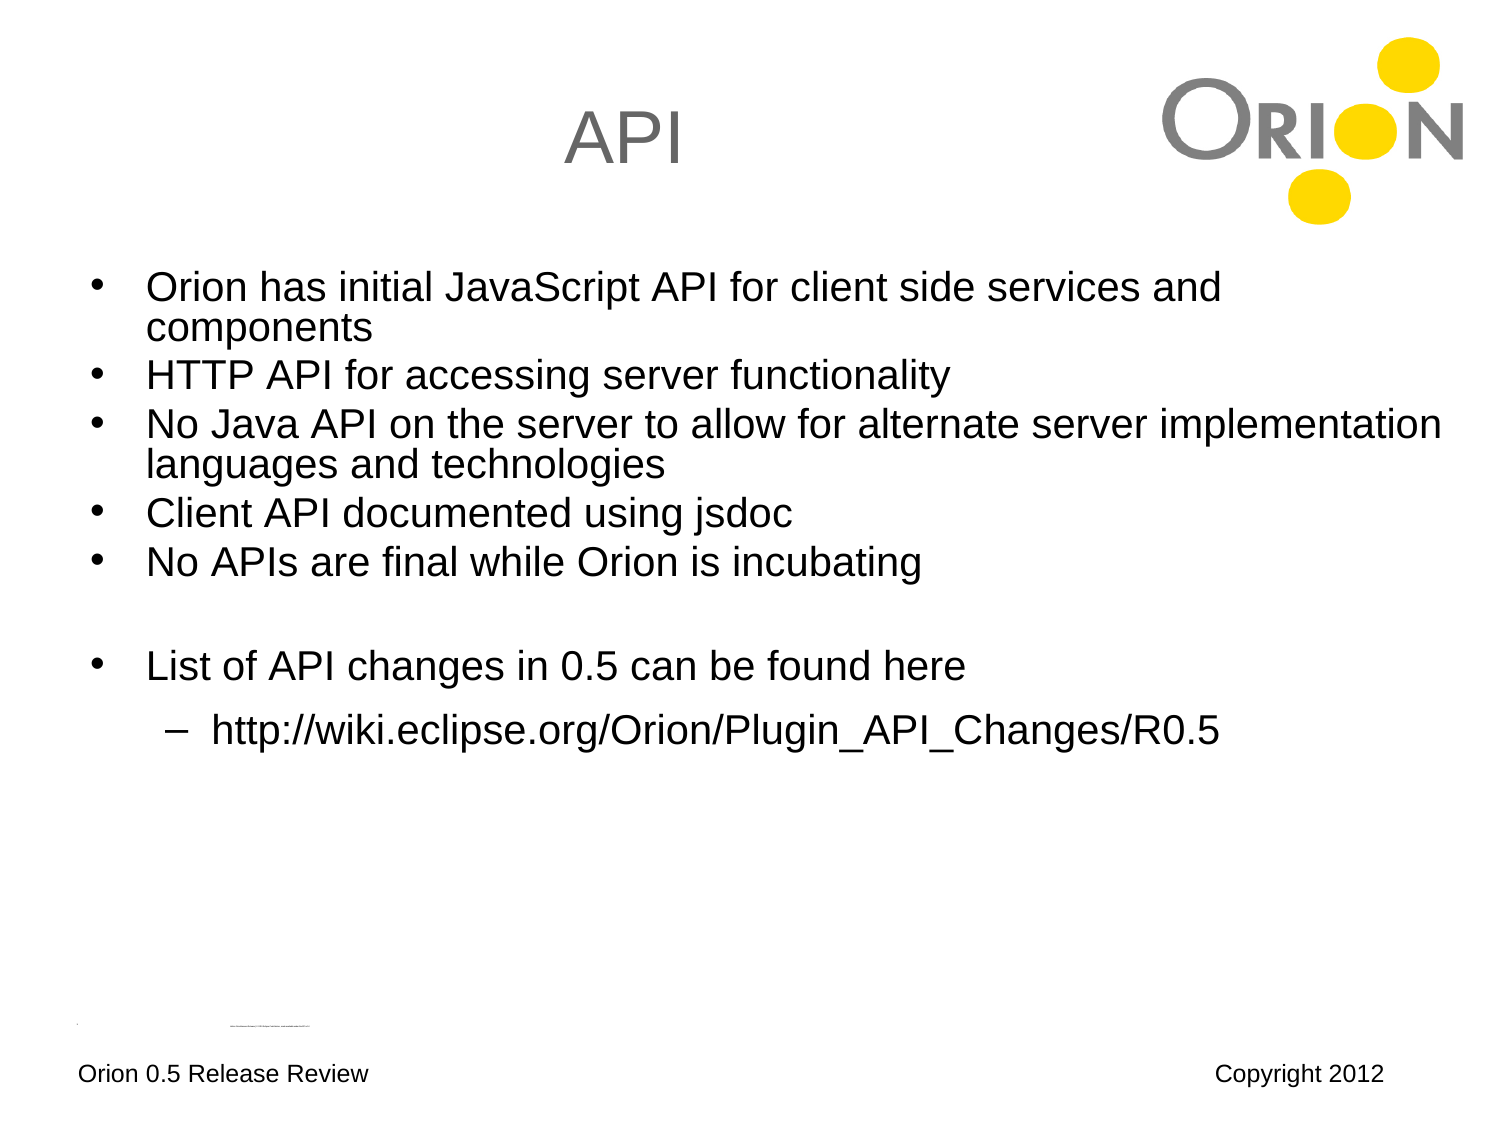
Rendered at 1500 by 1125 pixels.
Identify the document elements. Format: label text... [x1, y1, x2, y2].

list Orion has initial JavaScript API for client side services and components HTTP API for accessing server functionality No Java API on the server to allow for alternate server implementation languages and technologies Client API documented using jsdoc No APIs are final while Orion is incubating List of API changes in 0.5 can be found here http://wiki.eclipse.org/Orion/Plugin_API_Changes/R0.5 [74, 262, 1475, 1006]
picture [1162, 37, 1463, 225]
title API [74, 45, 1176, 233]
